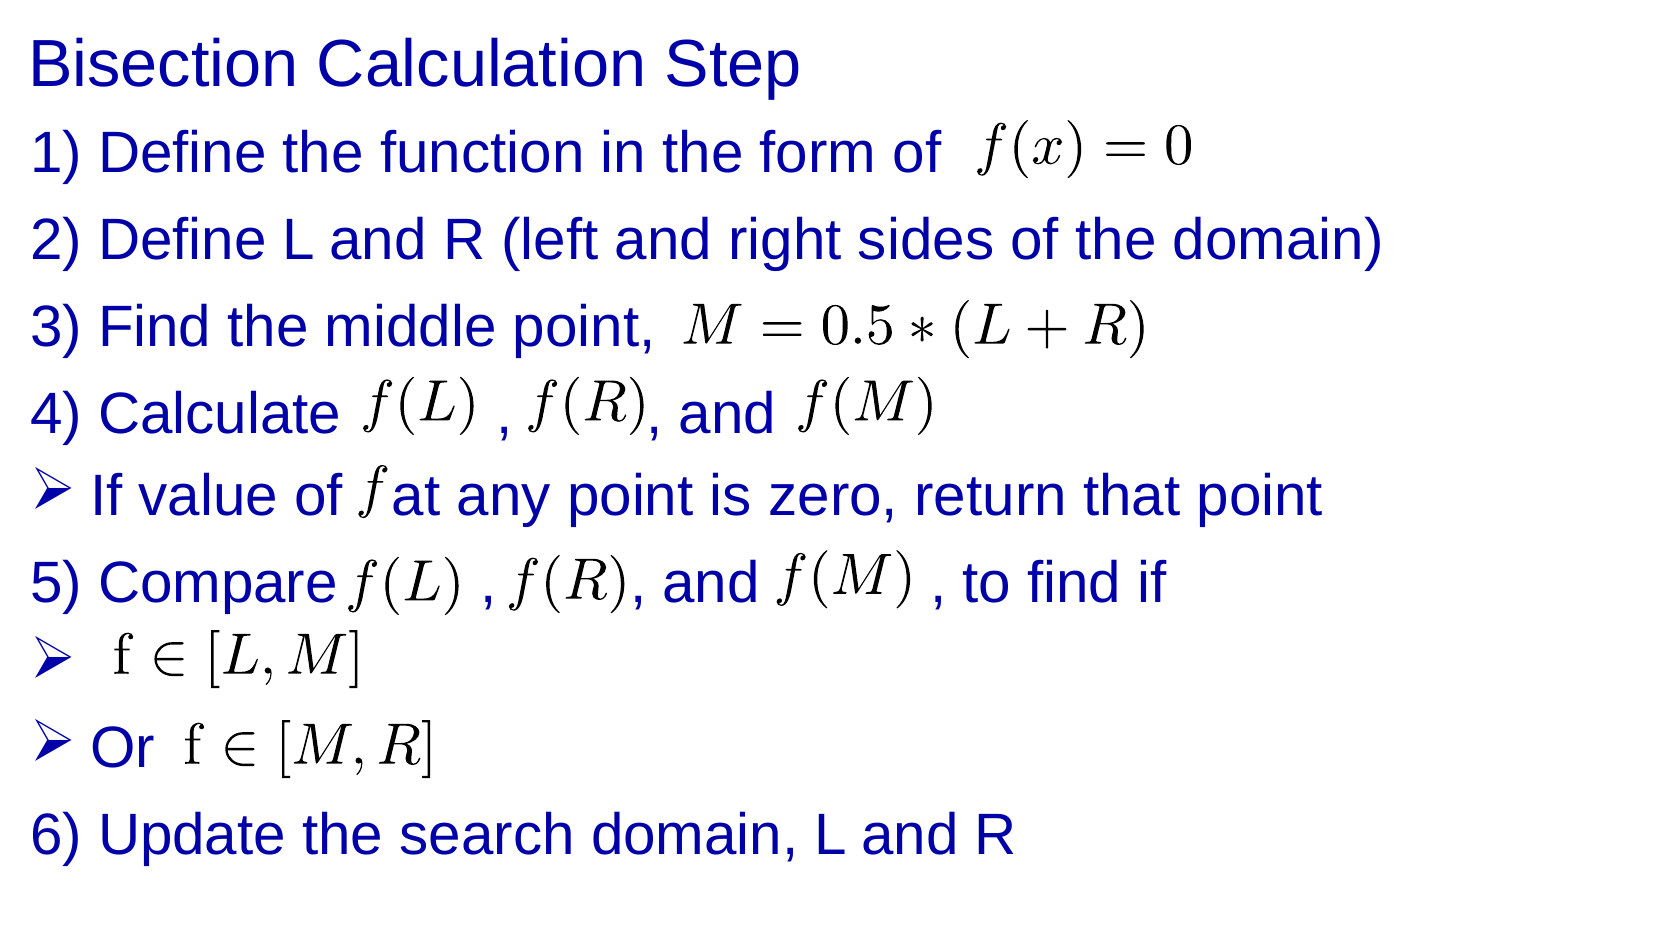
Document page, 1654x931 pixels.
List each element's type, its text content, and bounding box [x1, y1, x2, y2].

text_box [773, 550, 916, 609]
text_box [360, 376, 480, 436]
text_box [505, 555, 631, 614]
title Bisection Calculation Step [28, 21, 1626, 106]
text_box [355, 465, 391, 519]
text_box [680, 300, 1150, 359]
text_box [795, 376, 938, 436]
text_box [973, 120, 1194, 179]
list 1) Define the function in the form of 2) Define L and R (left and right sides of the domain) 3) Find the middle point, 4) Calculate , , and If value of at any point is zero, return that point 5) Compare , , and , to find if Or 6) Update the search domain, L and R [30, 120, 1645, 916]
text_box [345, 556, 465, 616]
text_box [525, 376, 650, 436]
text_box [183, 720, 438, 779]
text_box [112, 630, 365, 689]
